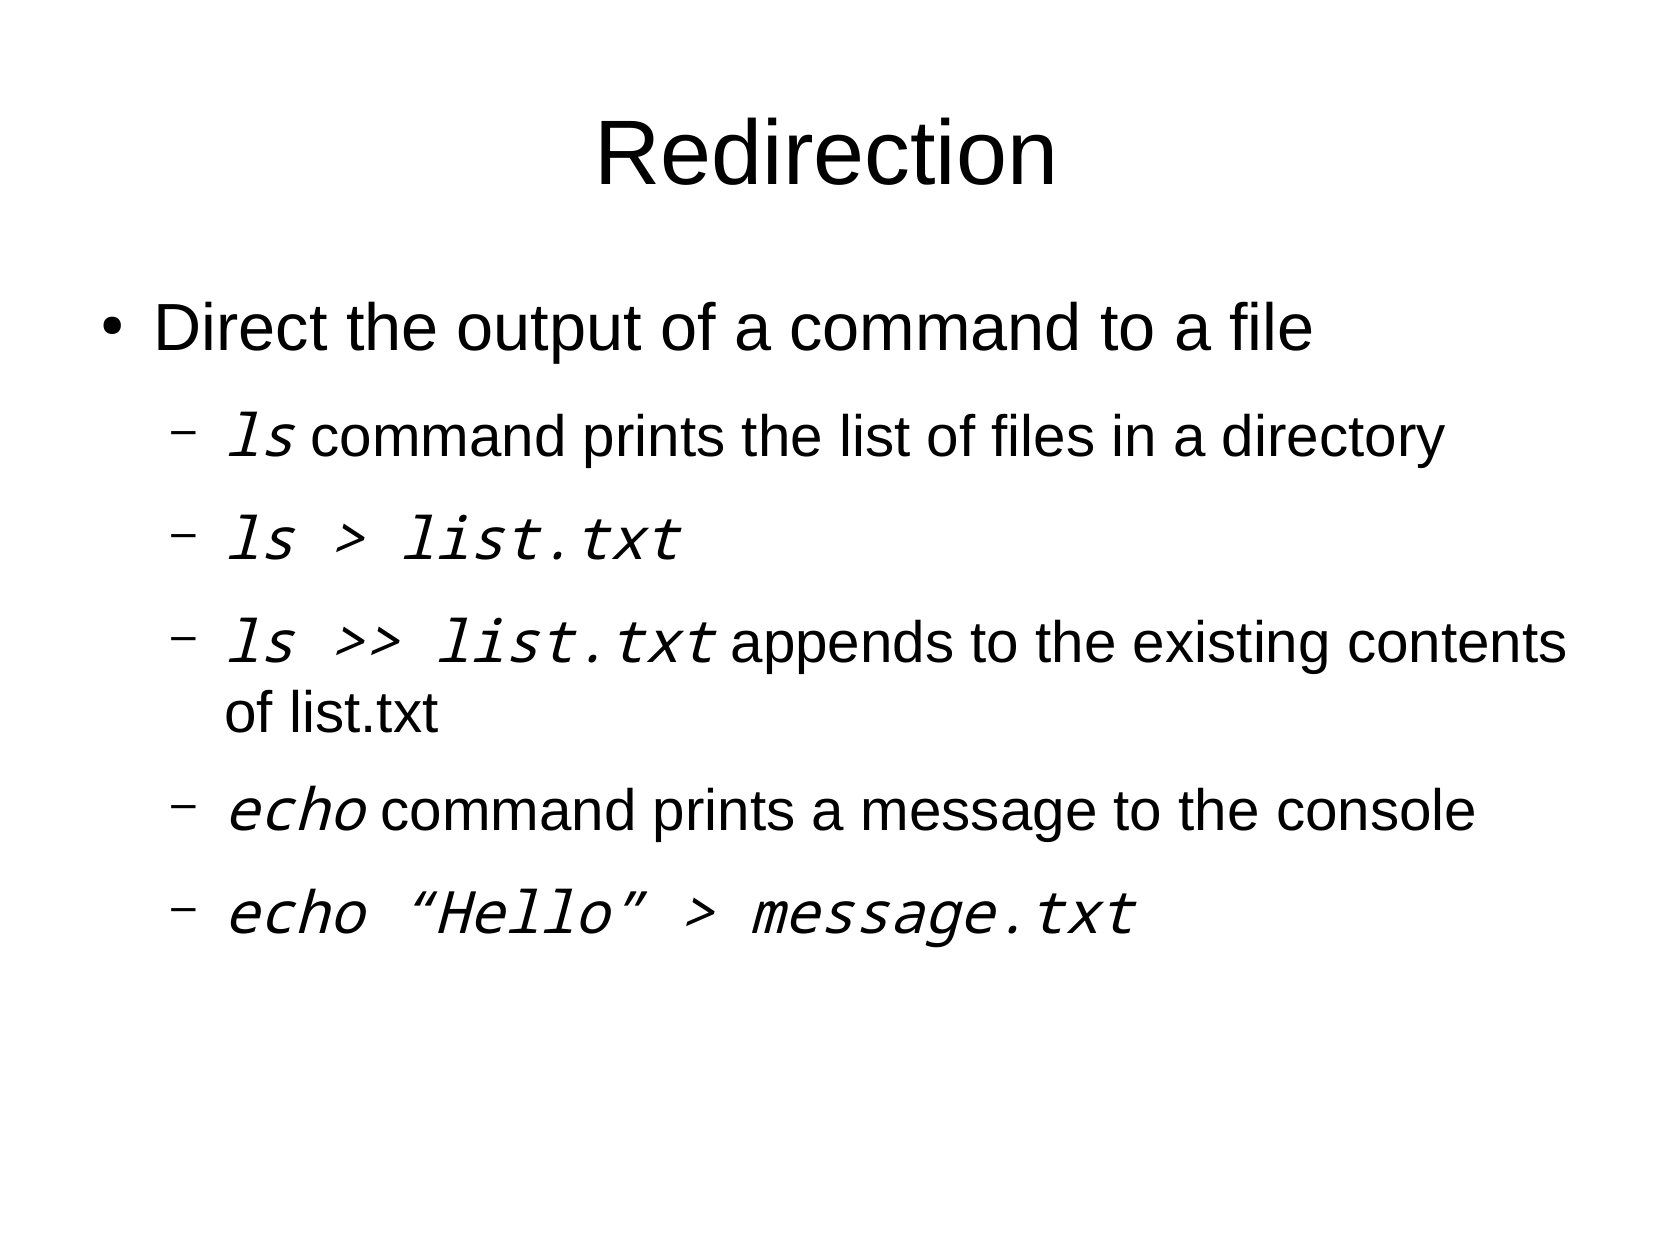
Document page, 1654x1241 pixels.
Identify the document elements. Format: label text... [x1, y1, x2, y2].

list Direct the output of a command to a file ls command prints the list of files in a directory ls > list.txt ls >> list.txt appends to the existing contents of list.txt echo command prints a message to the console echo “Hello” > message.txt [82, 290, 1571, 1010]
title Redirection [82, 49, 1571, 257]
